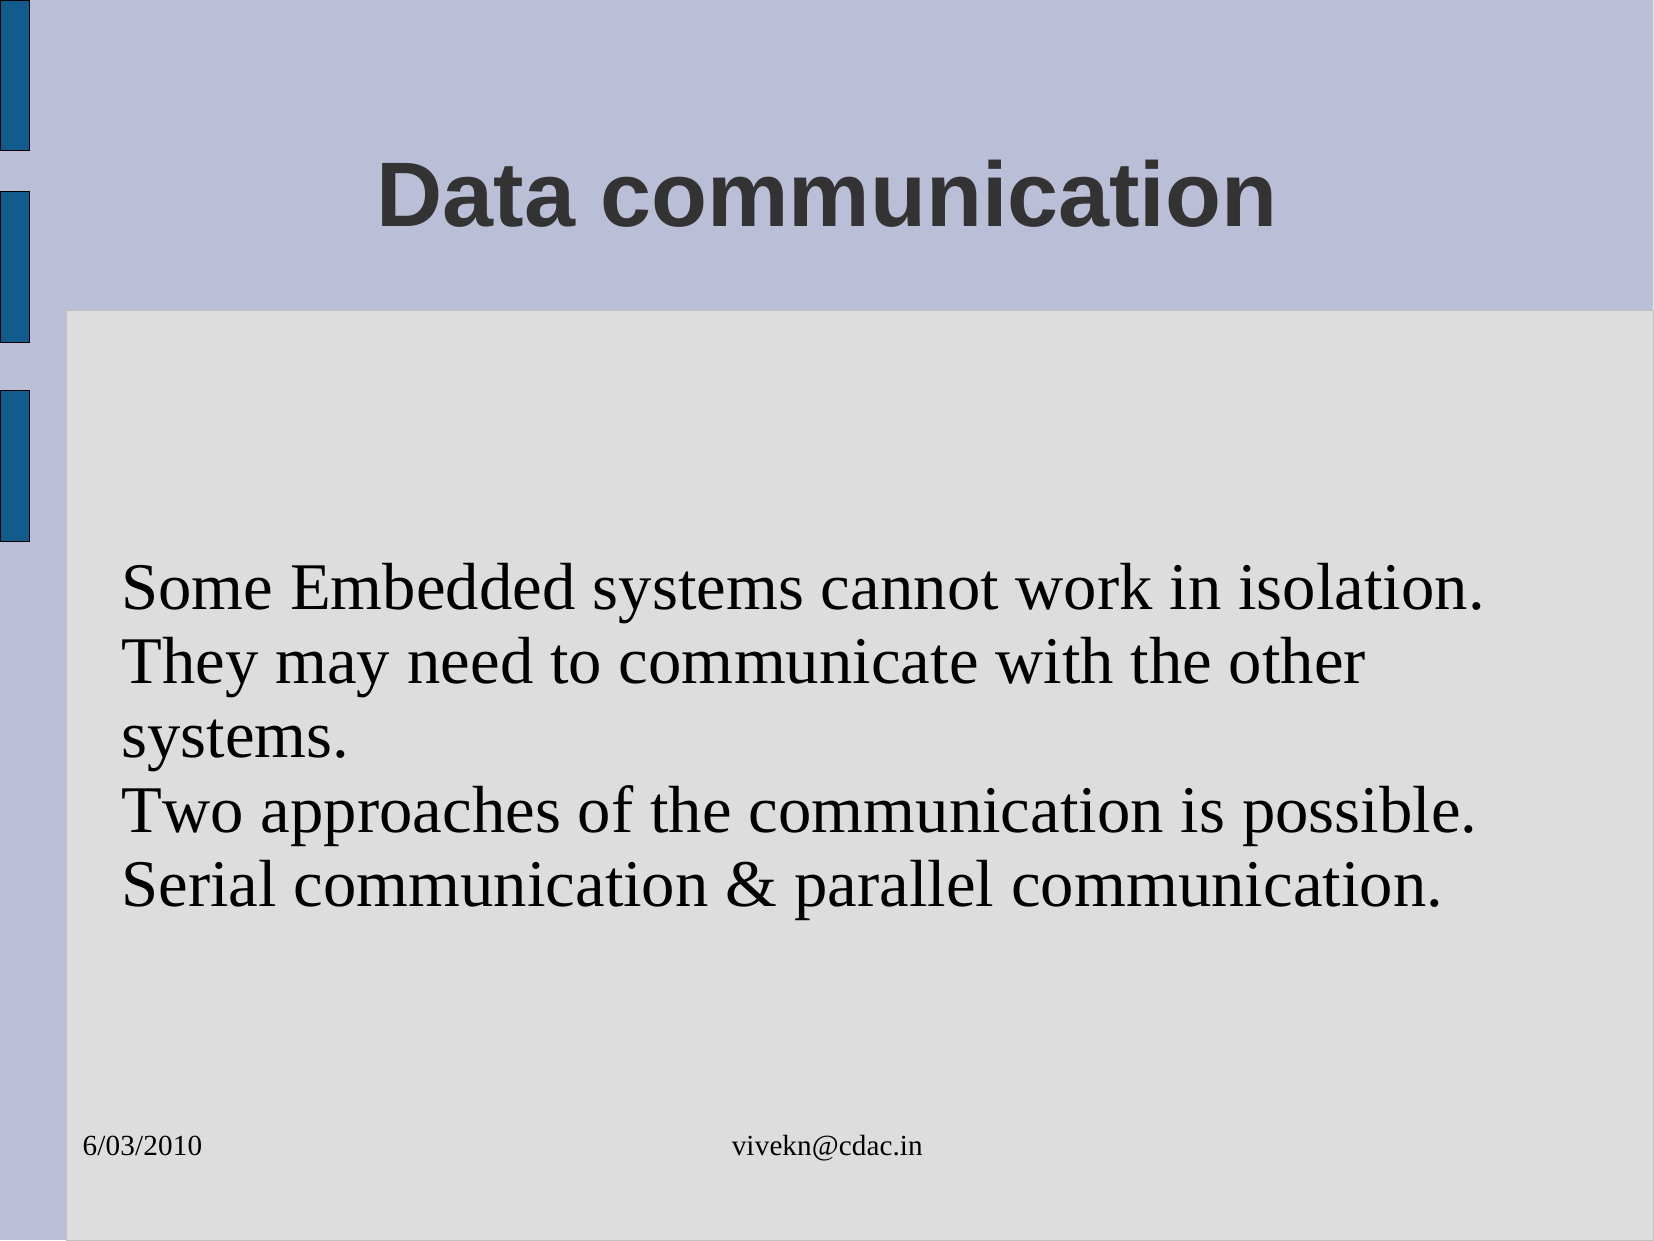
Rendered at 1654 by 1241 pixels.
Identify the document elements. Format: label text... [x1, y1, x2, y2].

title Data communication [121, 91, 1534, 299]
subtitle Some Embedded systems cannot work in isolation. They may need to communicate with the other systems. Two approaches of the communication is possible. Serial communication & parallel communication. [121, 344, 1534, 1127]
